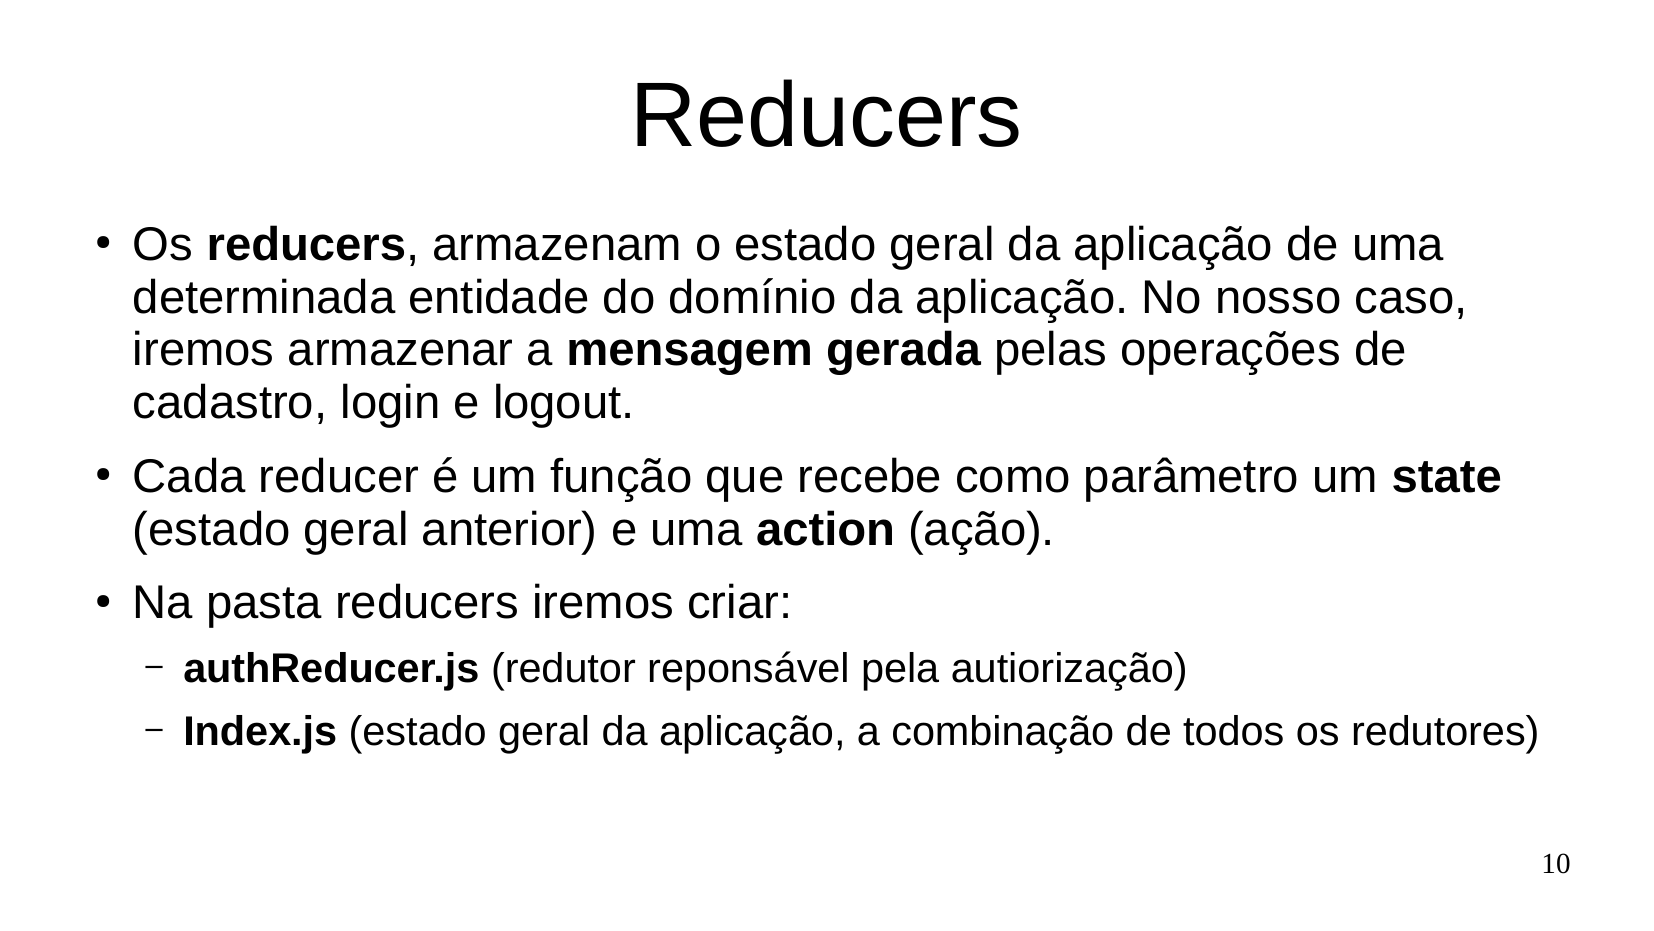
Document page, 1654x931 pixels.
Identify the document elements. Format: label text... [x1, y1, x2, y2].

title Reducers [82, 37, 1571, 193]
list Os reducers, armazenam o estado geral da aplicação de uma determinada entidade do domínio da aplicação. No nosso caso, iremos armazenar a mensagem gerada pelas operações de cadastro, login e logout. Cada reducer é um função que recebe como parâmetro um state (estado geral anterior) e uma action (ação). Na pasta reducers iremos criar: authReducer.js (redutor reponsável pela autiorização) Index.js (estado geral da aplicação, a combinação de todos os redutores) [82, 217, 1571, 758]
